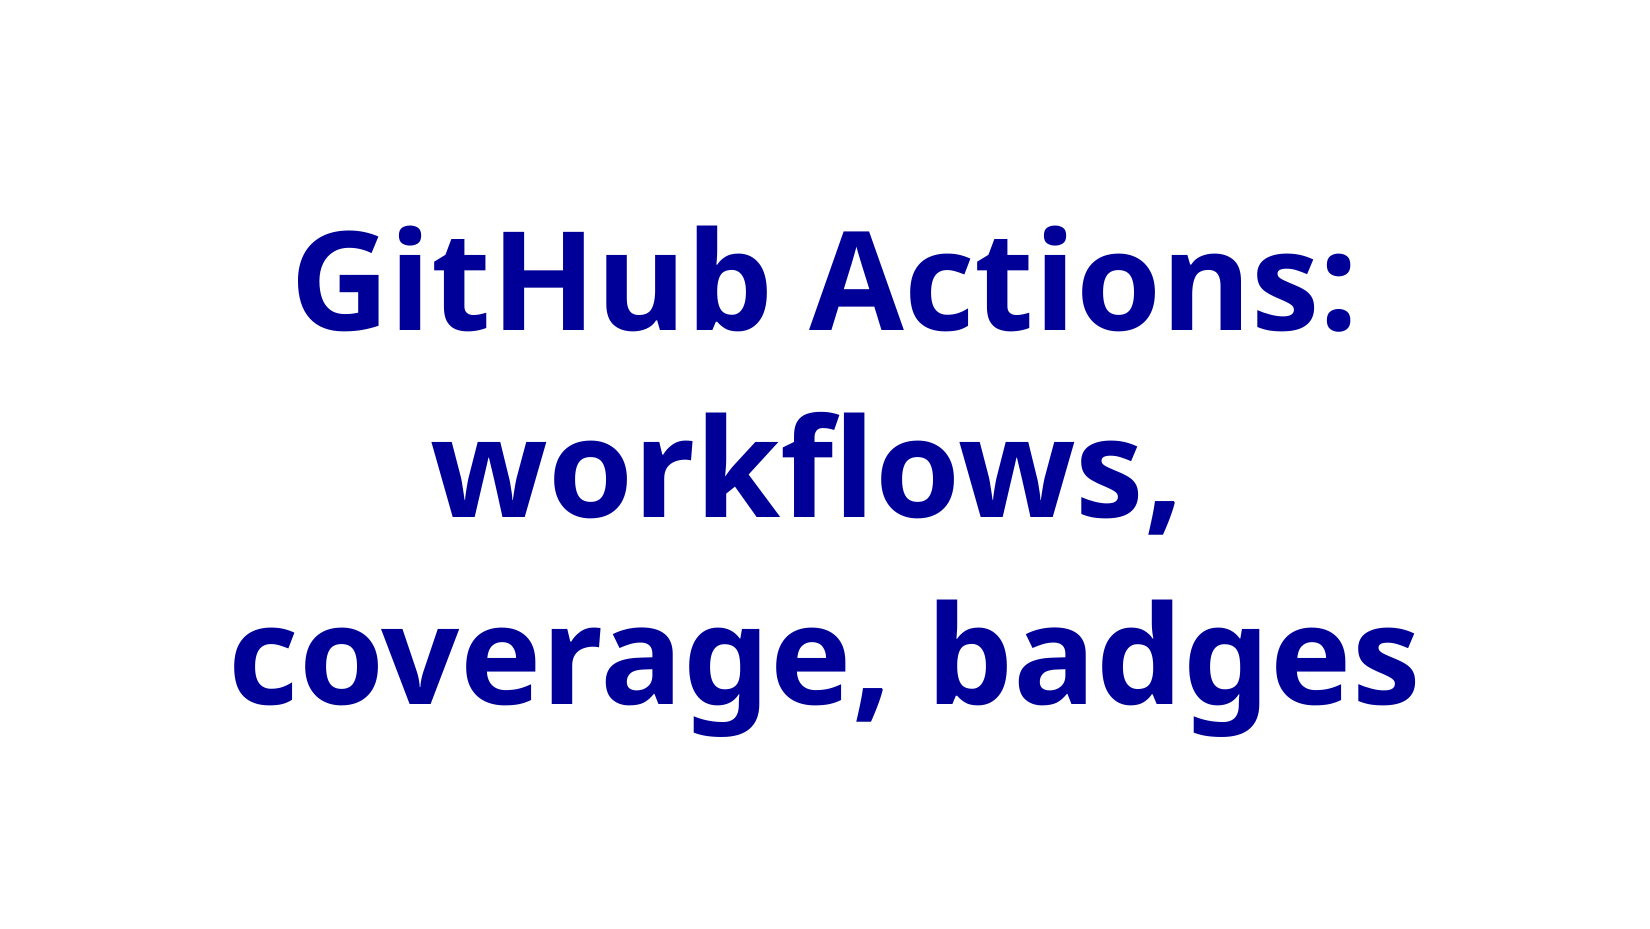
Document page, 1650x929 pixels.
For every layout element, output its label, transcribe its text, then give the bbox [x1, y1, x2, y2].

subtitle GitHub Actions: workflows, coverage, badges [0, 0, 1650, 929]
